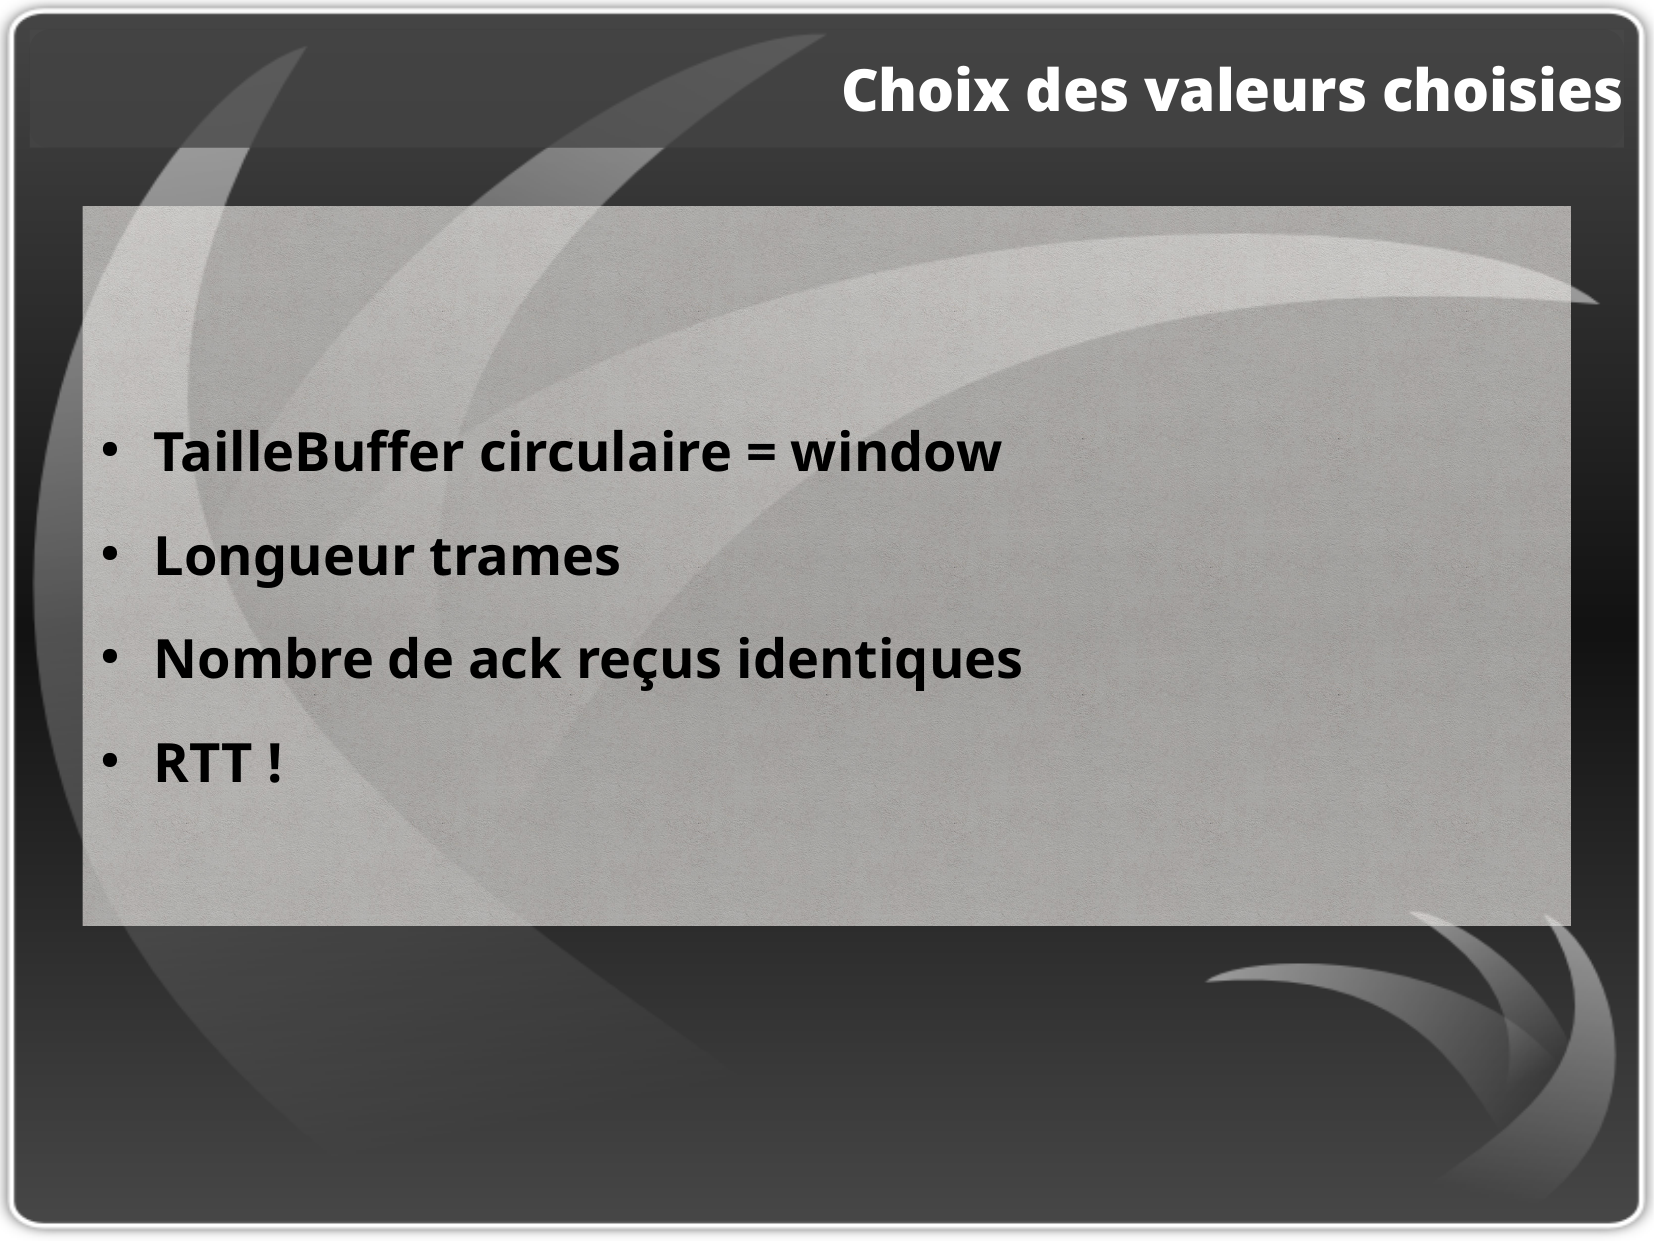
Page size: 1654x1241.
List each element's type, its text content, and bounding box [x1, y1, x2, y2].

picture [0, 0, 1654, 1241]
list TailleBuffer circulaire = window Longueur trames Nombre de ack reçus identiques RTT ! [82, 206, 1571, 926]
title Choix des valeurs choisies [29, 29, 1625, 148]
